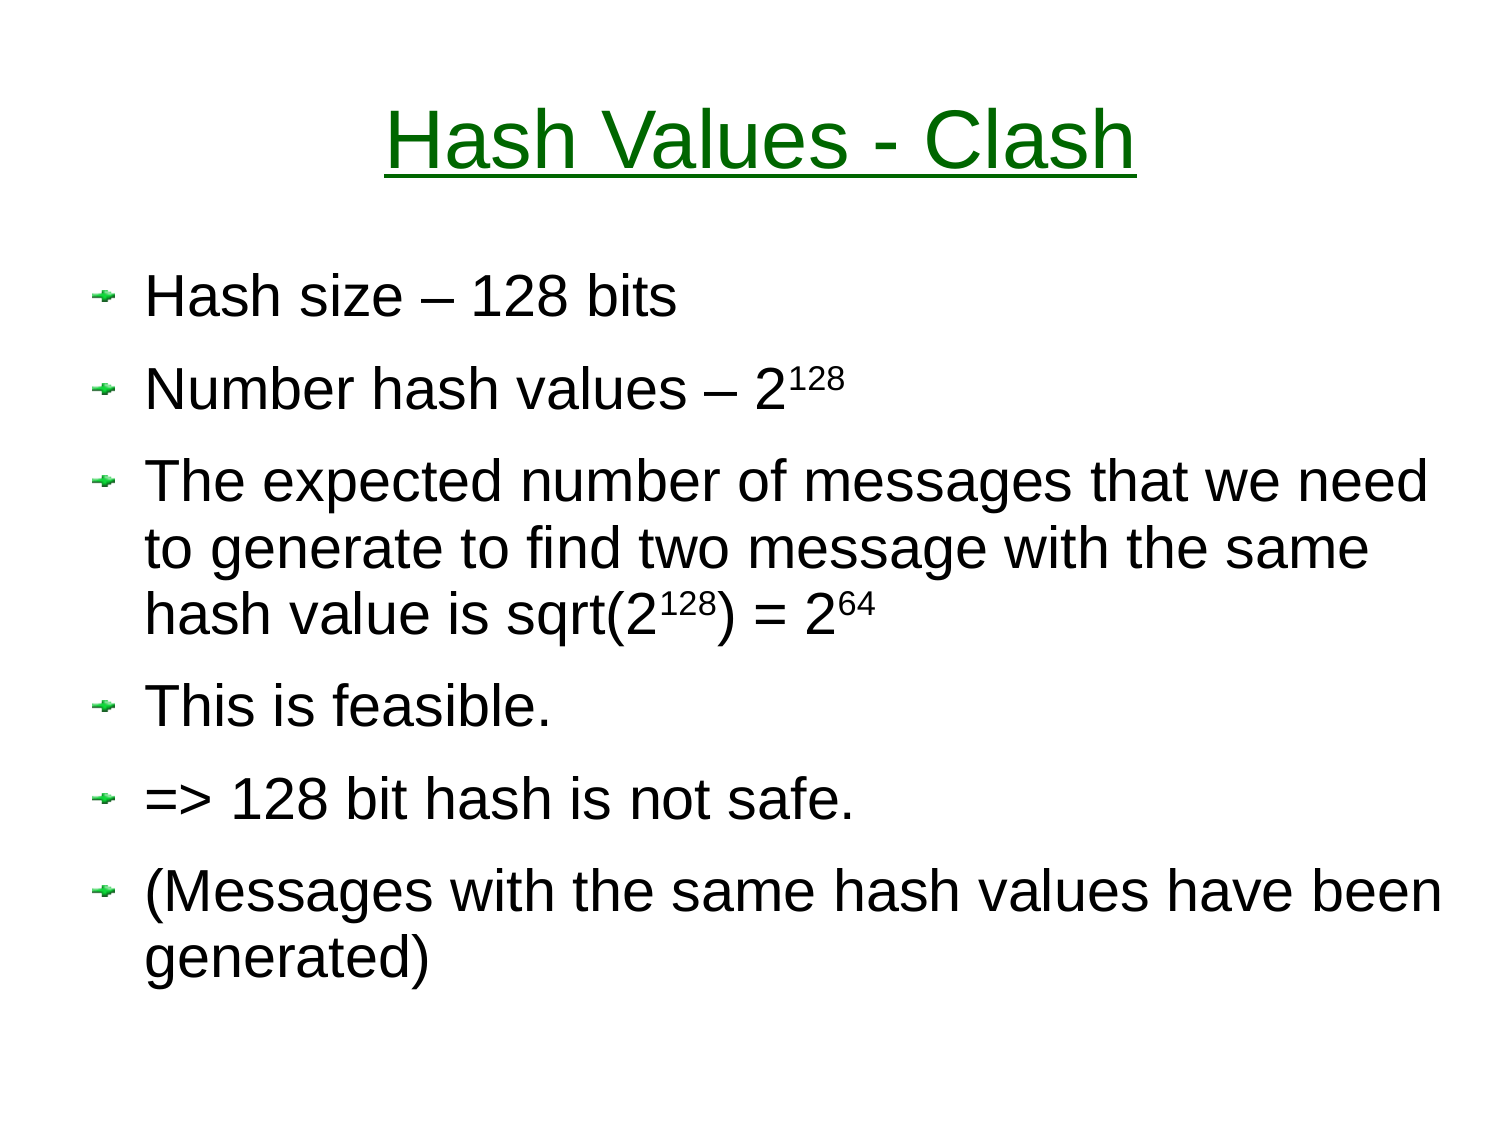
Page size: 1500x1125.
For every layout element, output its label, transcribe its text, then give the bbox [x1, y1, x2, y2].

list Hash size – 128 bits Number hash values – 2128 The expected number of messages that we need to generate to find two message with the same hash value is sqrt(2128) = 264 This is feasible. => 128 bit hash is not safe. (Messages with the same hash values have been generated) [75, 263, 1447, 997]
title Hash Values - Clash [75, 44, 1447, 236]
